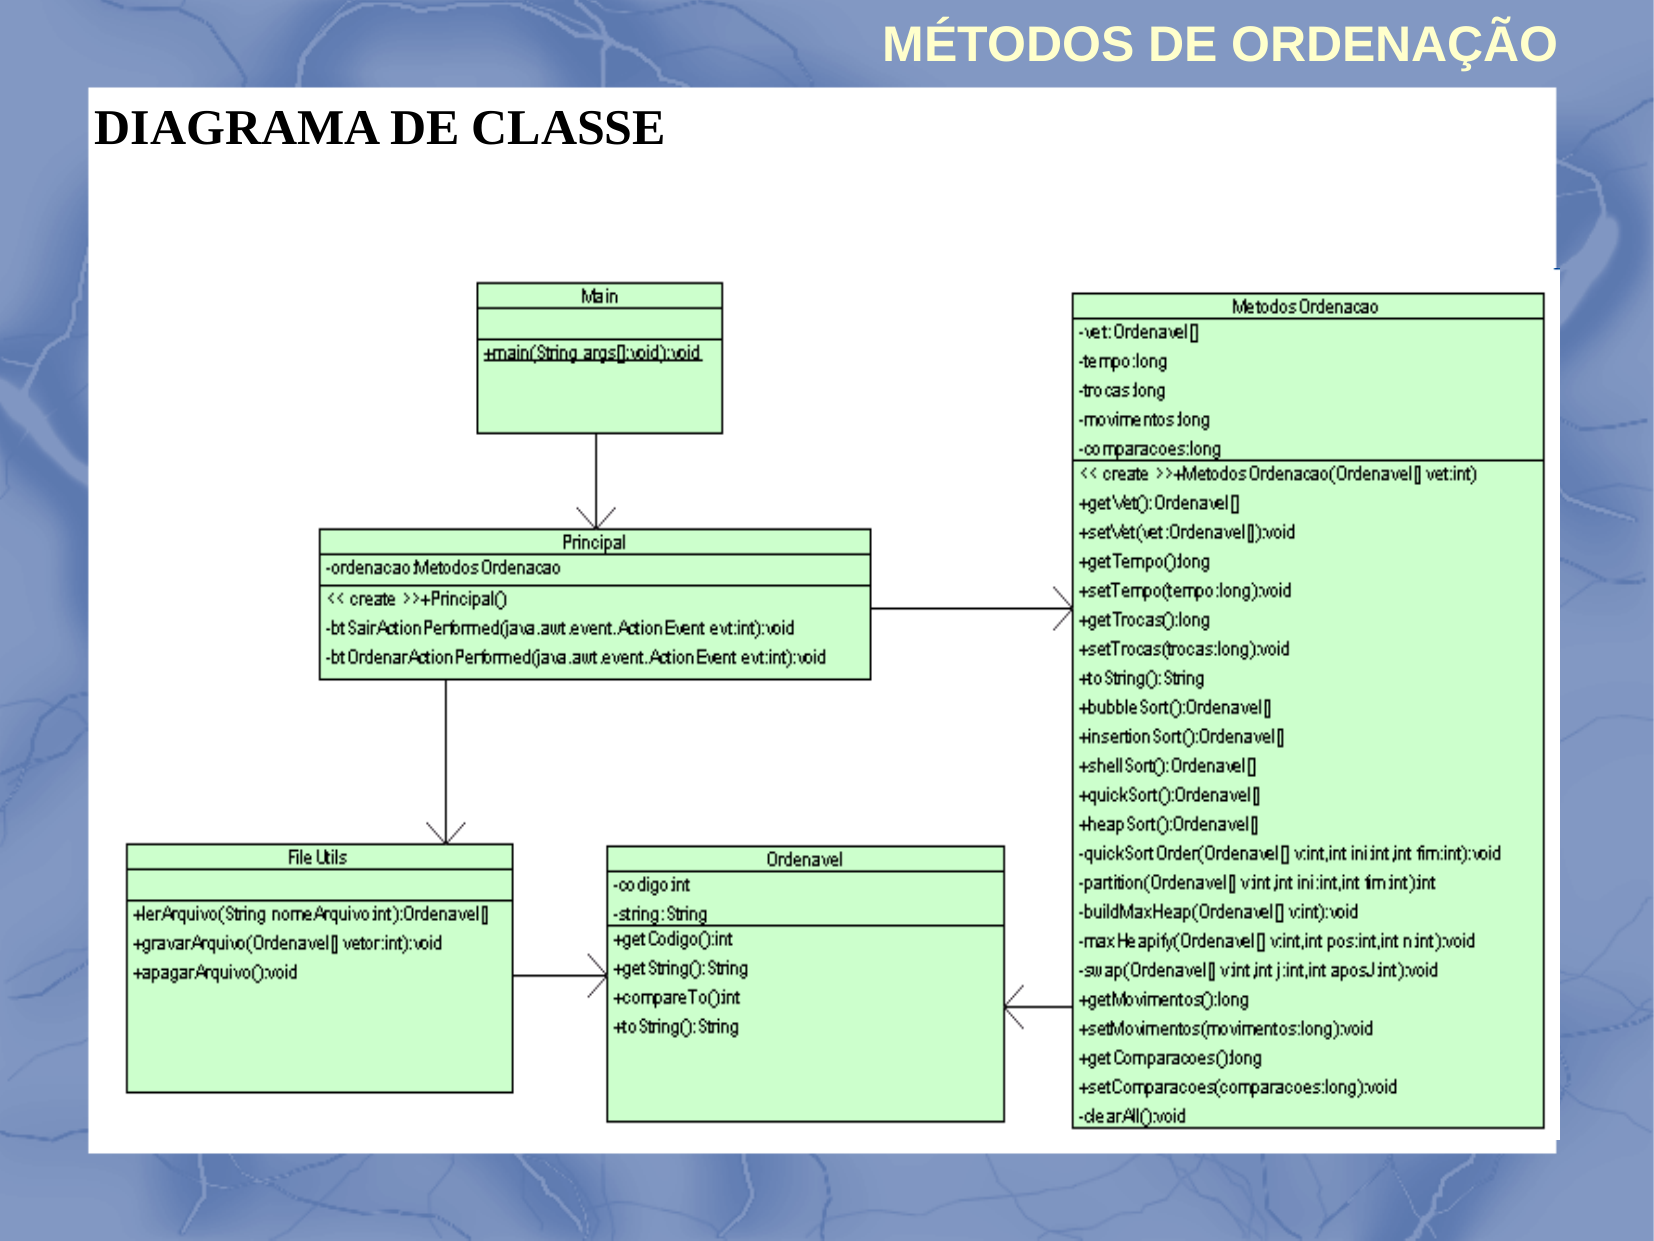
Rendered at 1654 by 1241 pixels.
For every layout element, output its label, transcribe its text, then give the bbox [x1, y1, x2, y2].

picture [0, 0, 1654, 1241]
text_box MÉTODOS DE ORDENAÇÃO [141, 0, 1559, 83]
text_box DIAGRAMA DE CLASSE [94, 94, 1548, 1146]
